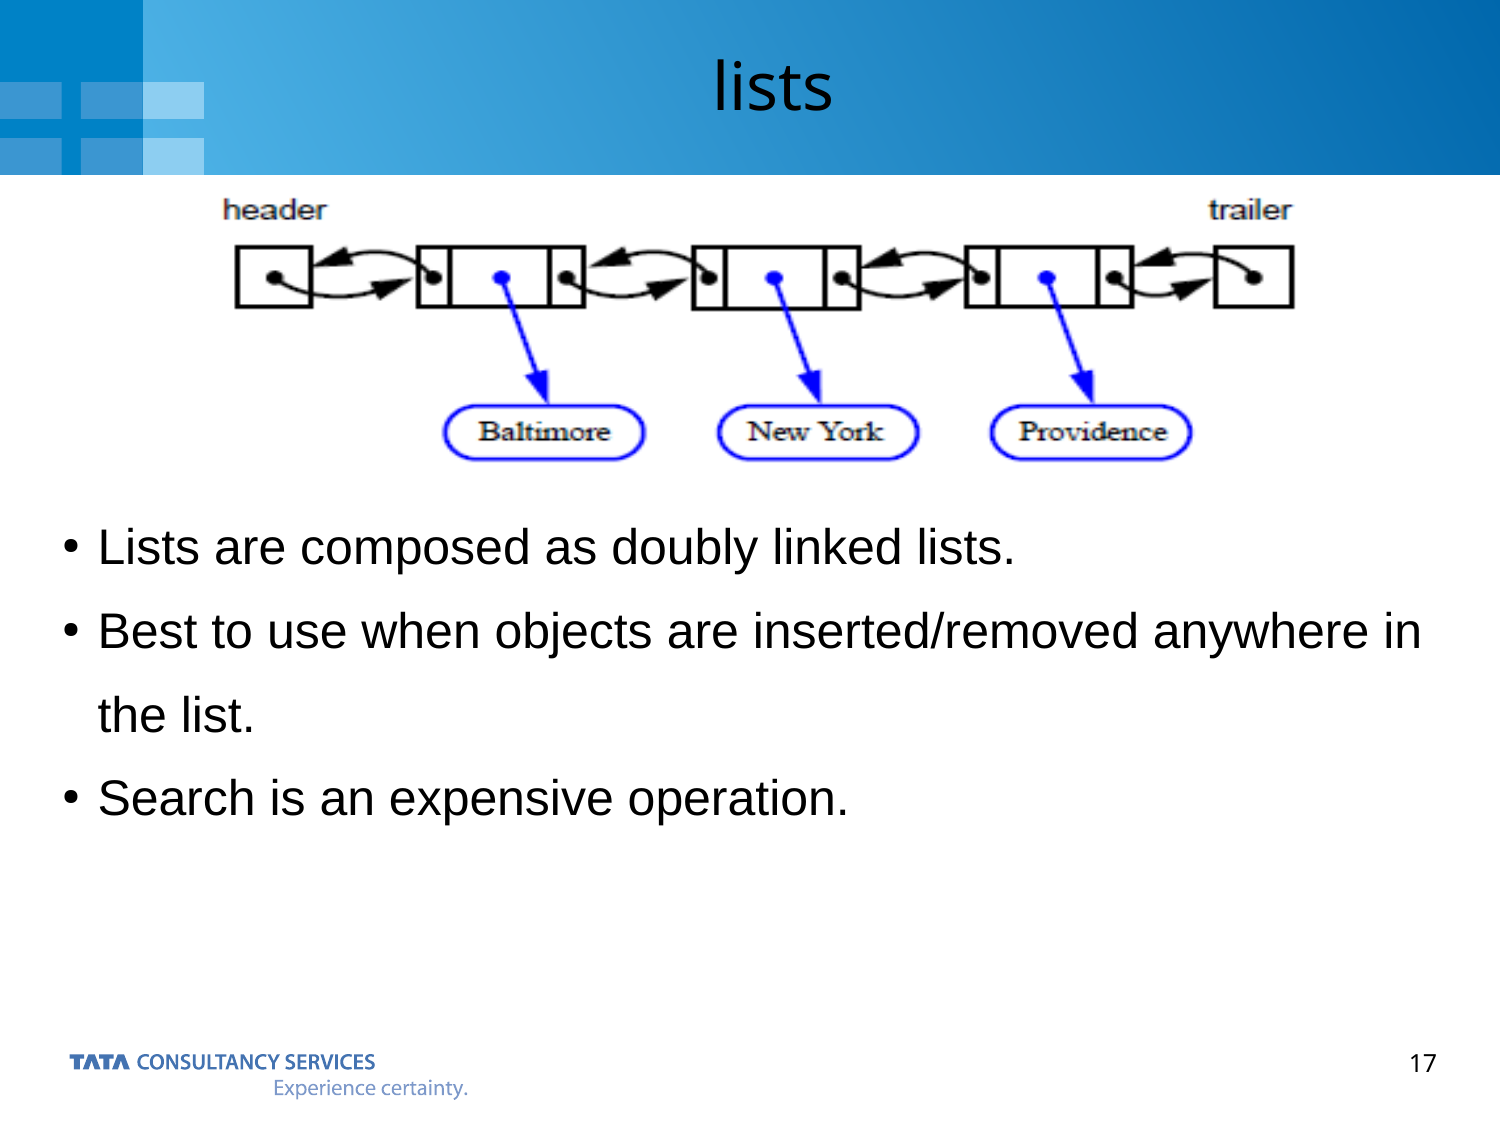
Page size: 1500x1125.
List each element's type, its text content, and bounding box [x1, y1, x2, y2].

text_box Lists are composed as doubly linked lists. Best to use when objects are inserted/removed anywhere in the list. Search is an expensive operation. [47, 484, 1453, 1040]
picture [212, 184, 1311, 473]
text_box lists [200, 1, 1347, 166]
